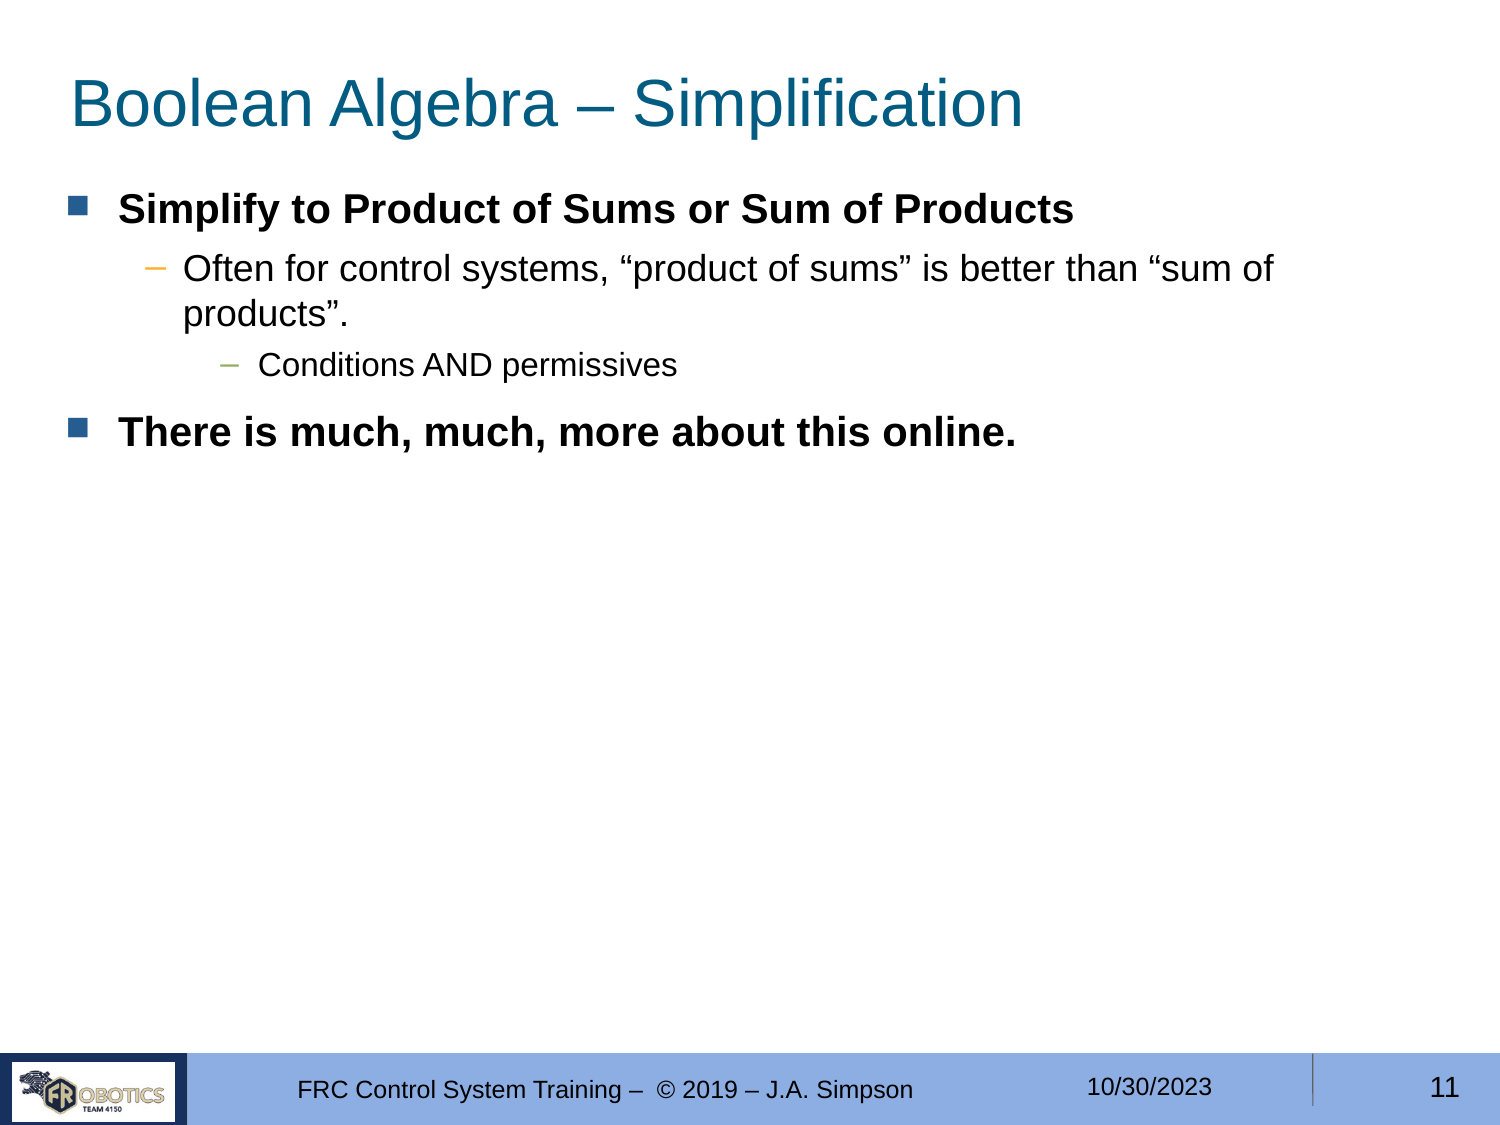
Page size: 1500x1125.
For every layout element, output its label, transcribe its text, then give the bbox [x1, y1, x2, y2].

slide_number 10/30/2023 [1012, 1071, 1288, 1100]
title Boolean Algebra – Simplification [55, 52, 1443, 148]
picture [12, 1062, 175, 1122]
list Simplify to Product of Sums or Sum of Products Often for control systems, “product of sums” is better than “sum of products”. Conditions AND permissives There is much, much, more about this online. [55, 174, 1340, 538]
slide_number <number> [1337, 1072, 1475, 1100]
footer FRC Control System Training – © 2019 – J.A. Simpson [225, 1074, 988, 1103]
